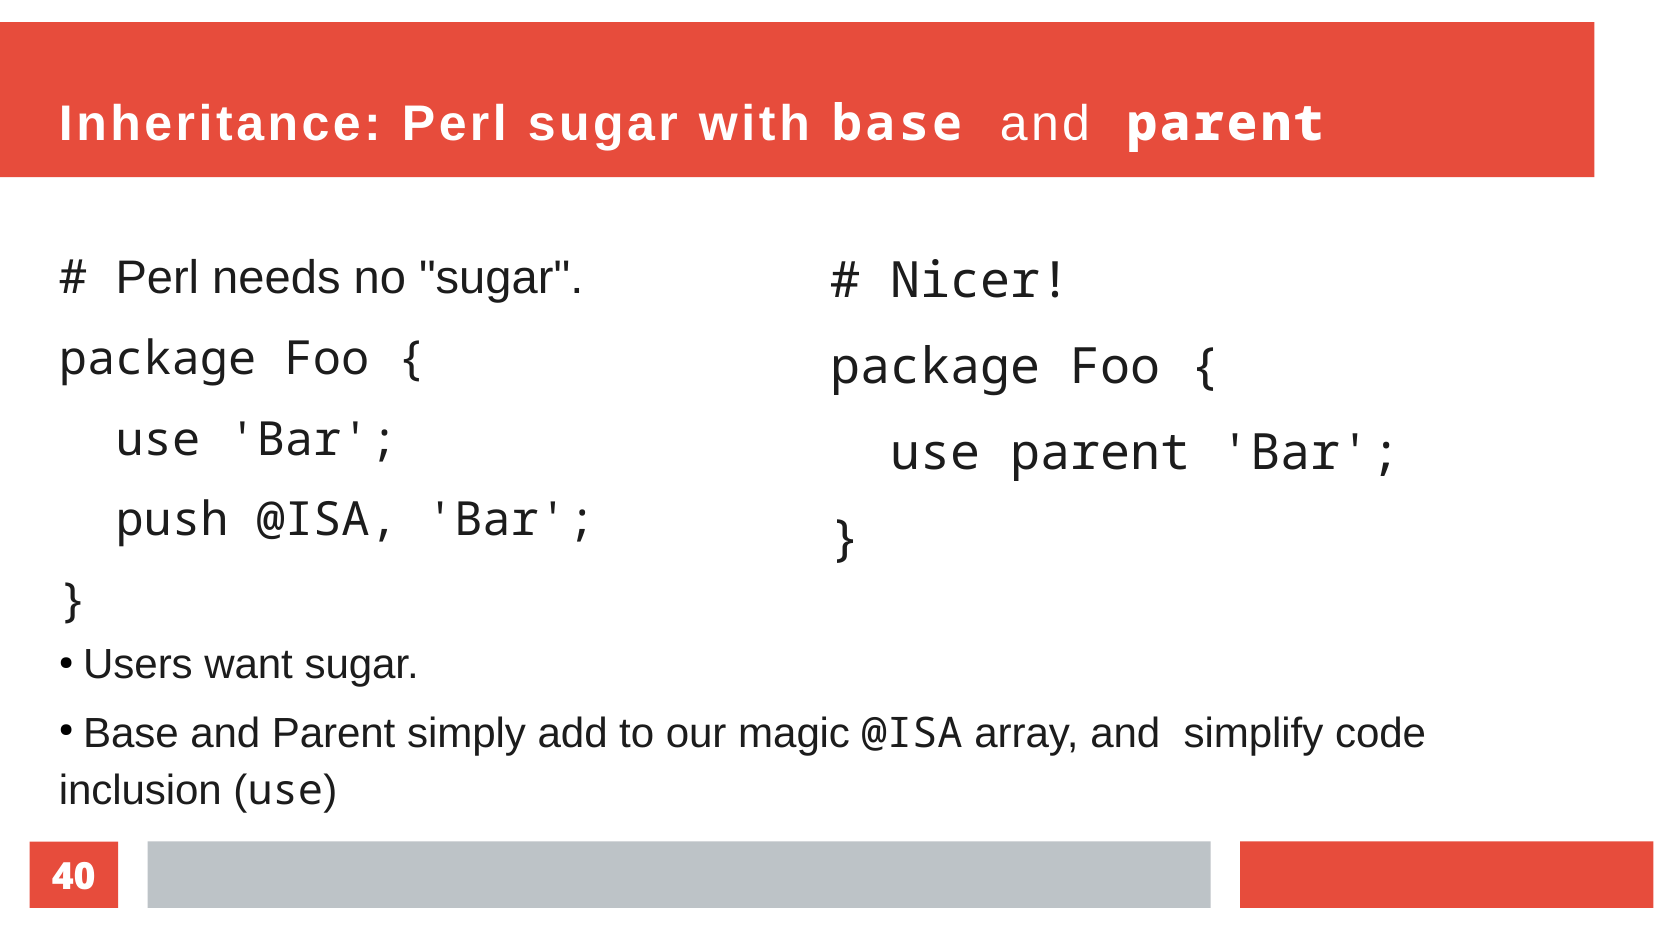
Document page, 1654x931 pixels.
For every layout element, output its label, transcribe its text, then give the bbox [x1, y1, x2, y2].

list # Nicer! package Foo { use parent 'Bar'; } [830, 243, 1566, 623]
list Users want sugar. Base and Parent simply add to our magic @ISA array, and simplify code inclusion (use) [59, 640, 1565, 819]
title Inheritance: Perl sugar with base and parent [59, 44, 1595, 156]
list # Perl needs no "sugar". package Foo { use 'Bar'; push @ISA, 'Bar'; } [59, 243, 794, 633]
